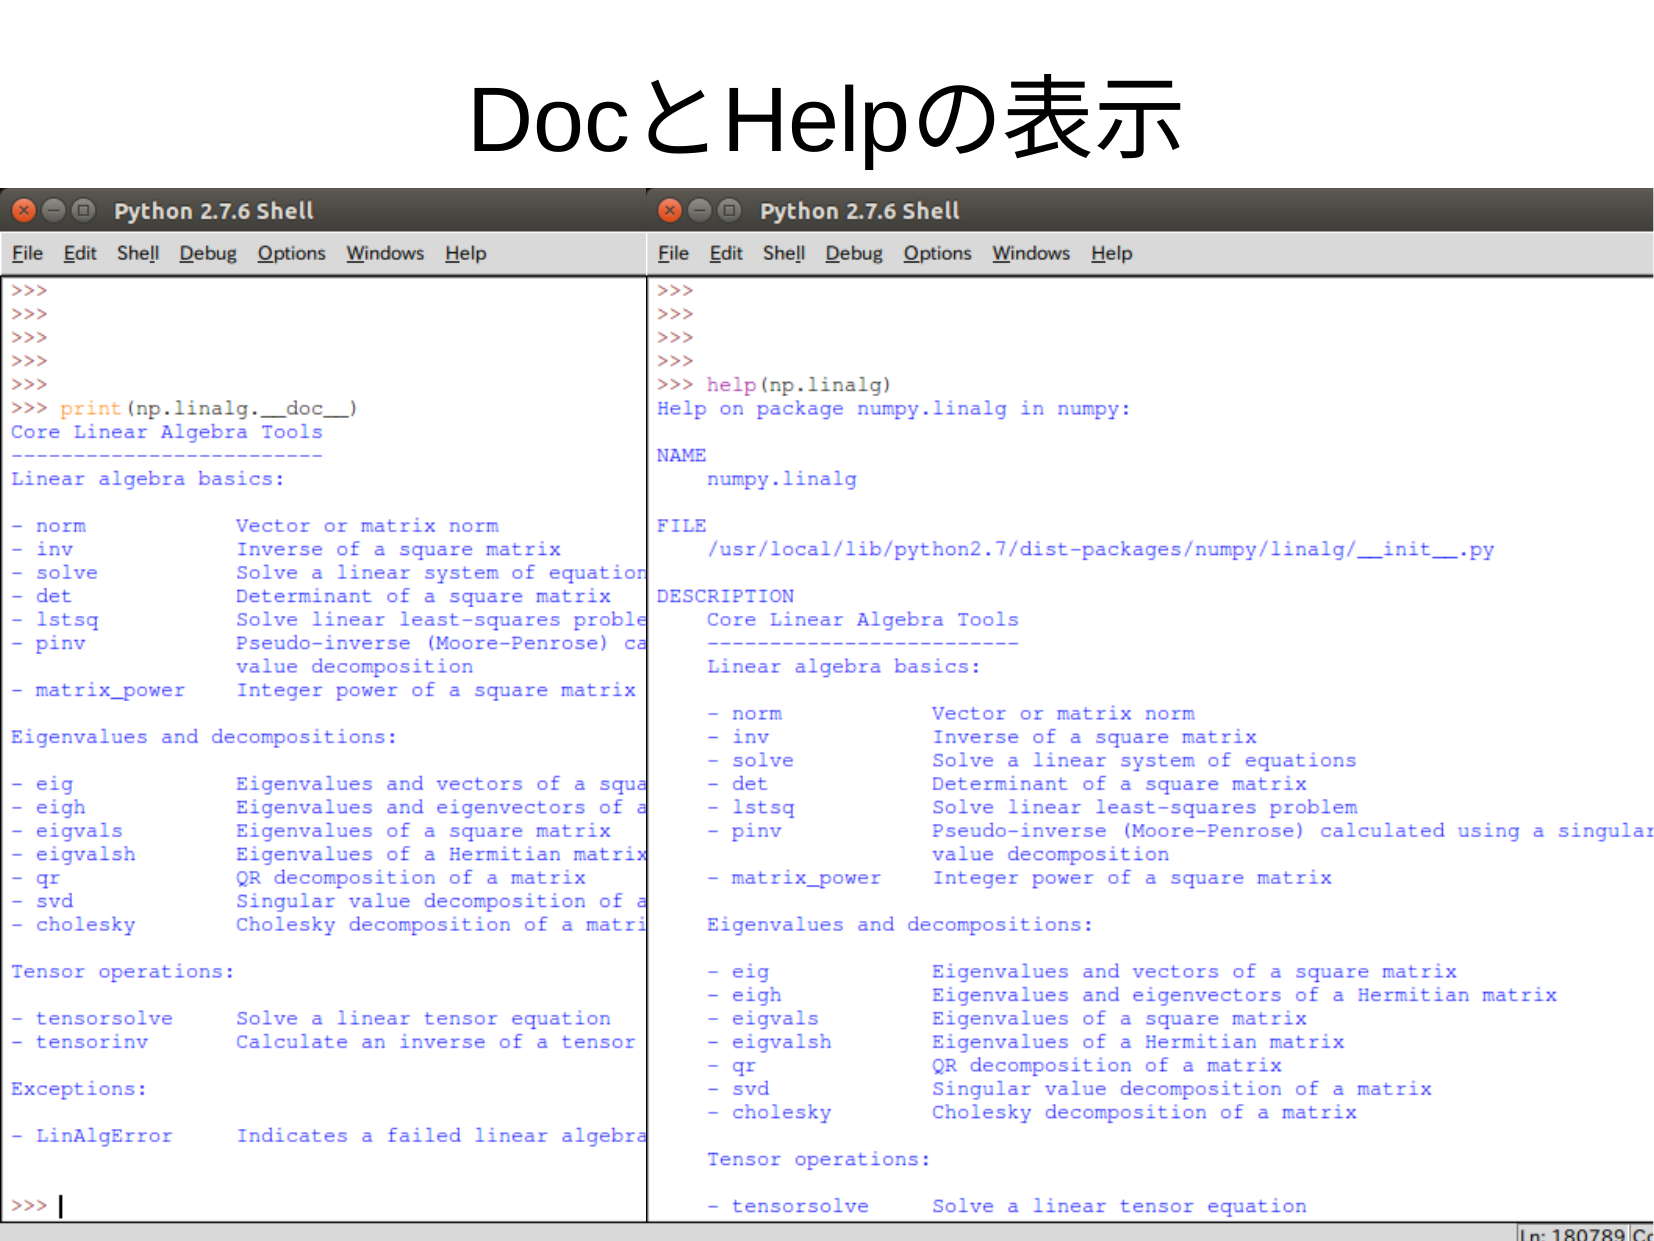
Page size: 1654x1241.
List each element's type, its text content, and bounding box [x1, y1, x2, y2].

picture [0, 188, 1654, 1241]
title DocとHelpの表示 [82, 8, 1571, 188]
